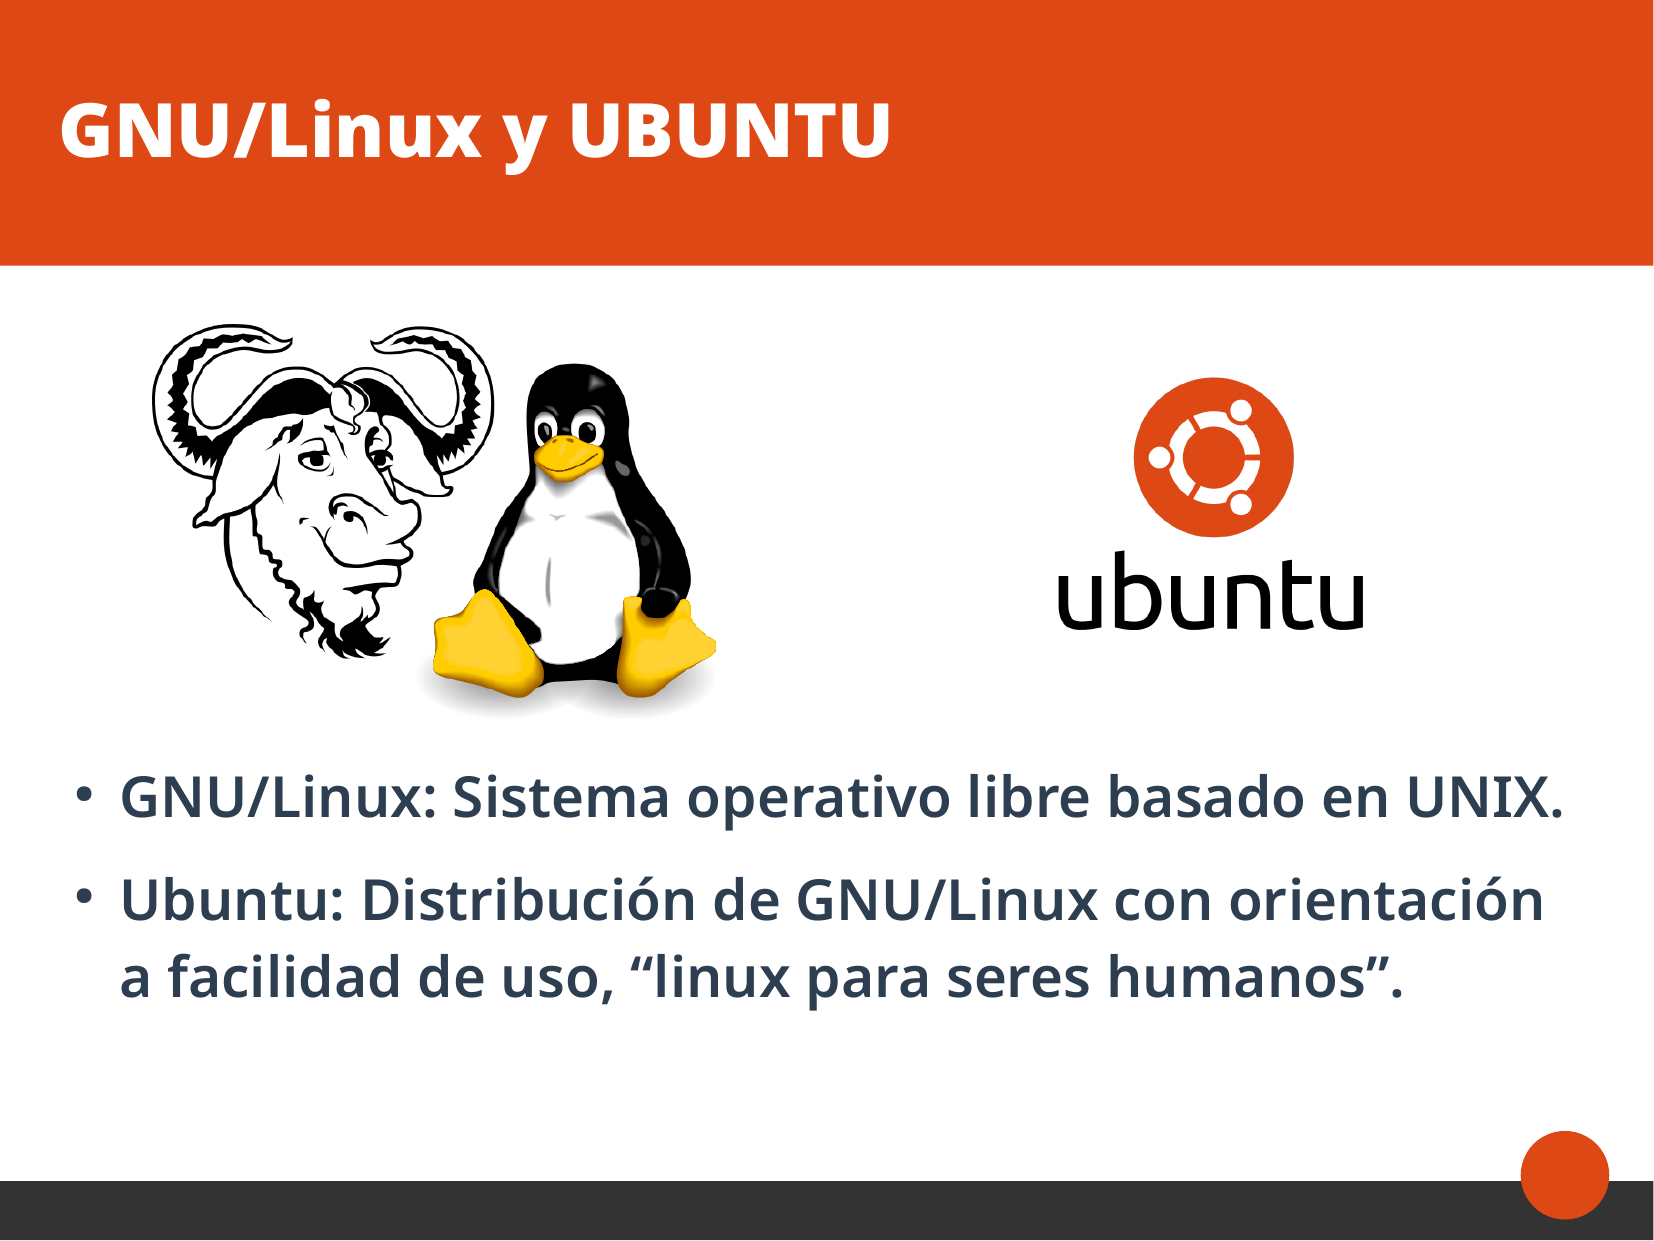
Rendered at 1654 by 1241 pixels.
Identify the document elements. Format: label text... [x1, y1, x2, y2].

picture [941, 324, 1500, 720]
title GNU/Linux y UBUNTU [59, 49, 1595, 207]
picture [152, 324, 716, 720]
list GNU/Linux: Sistema operativo libre basado en UNIX. Ubuntu: Distribución de GNU/Linux con orientación a facilidad de uso, “linux para seres humanos”. [59, 756, 1595, 1151]
